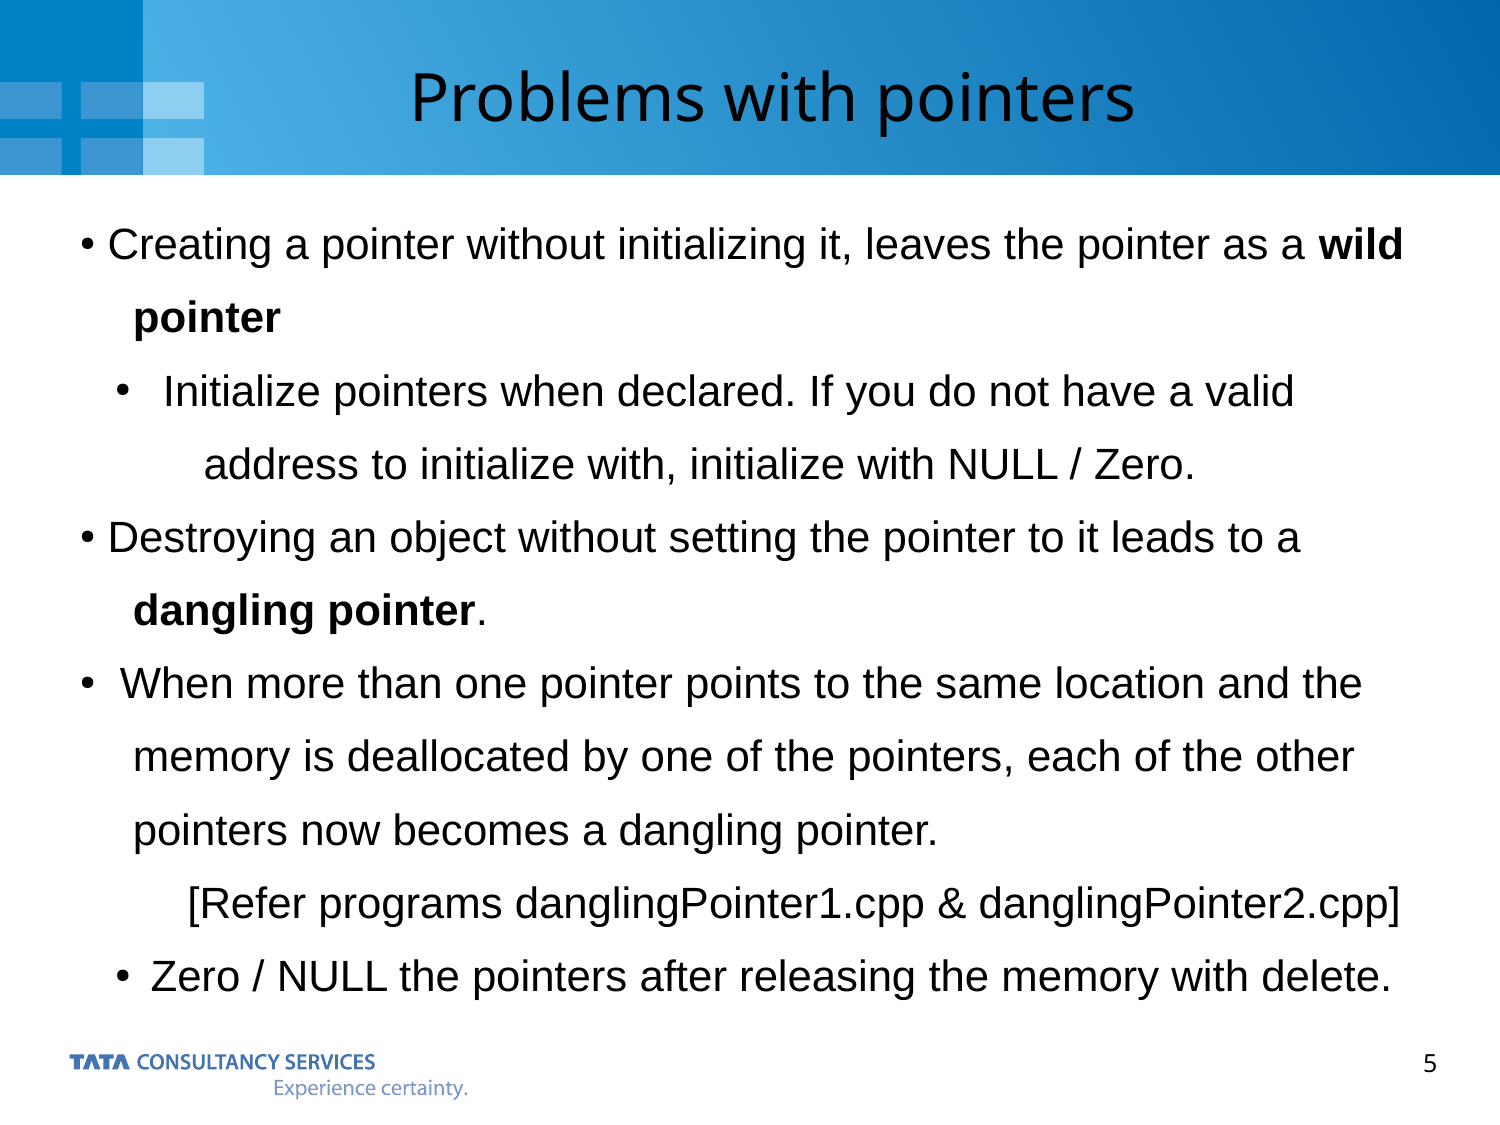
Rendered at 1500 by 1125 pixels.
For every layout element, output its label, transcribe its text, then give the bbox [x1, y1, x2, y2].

text_box Problems with pointers [200, 1, 1347, 188]
text_box Creating a pointer without initializing it, leaves the pointer as a wild pointer Initialize pointers when declared. If you do not have a valid address to initialize with, initialize with NULL / Zero. Destroying an object without setting the pointer to it leads to a dangling pointer. When more than one pointer points to the same location and the memory is deallocated by one of the pointers, each of the other pointers now becomes a dangling pointer. [Refer programs danglingPointer1.cpp & danglingPointer2.cpp] Zero / NULL the pointers after releasing the memory with delete. [47, 188, 1441, 1040]
